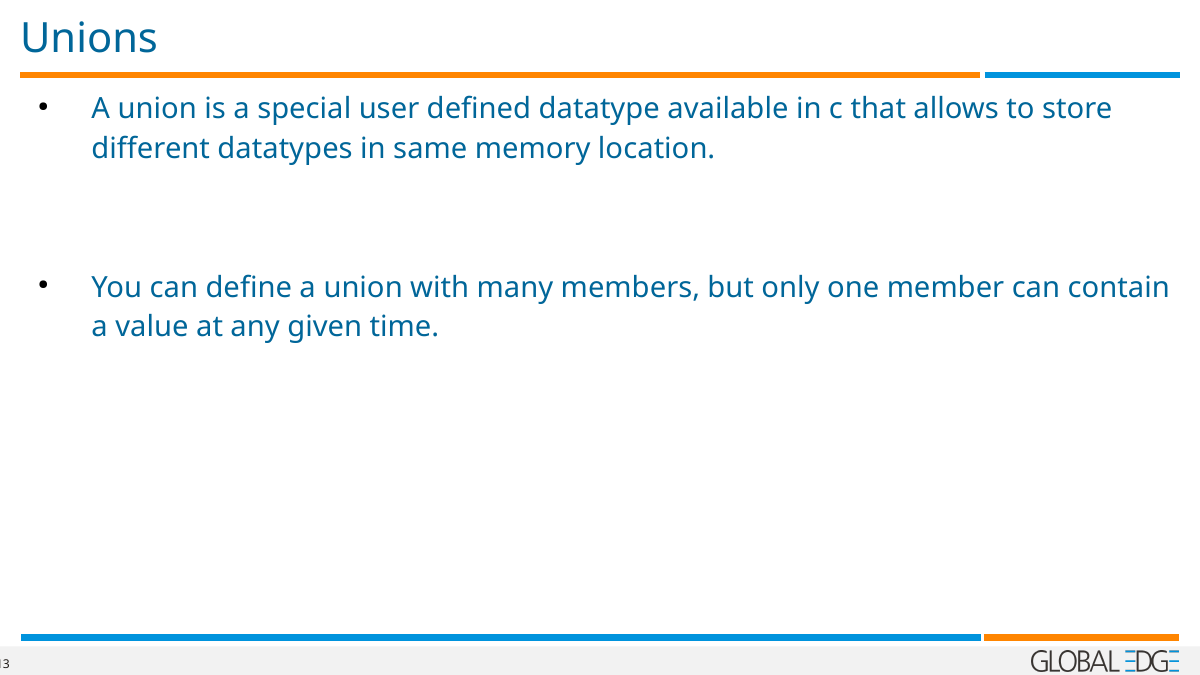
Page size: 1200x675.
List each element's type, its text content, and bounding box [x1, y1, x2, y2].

list A union is a special user defined datatype available in c that allows to store different datatypes in same memory location. You can define a union with many members, but only one member can contain a value at any given time. [20, 87, 1179, 628]
picture [1031, 650, 1179, 672]
title Unions [12, 9, 1088, 63]
